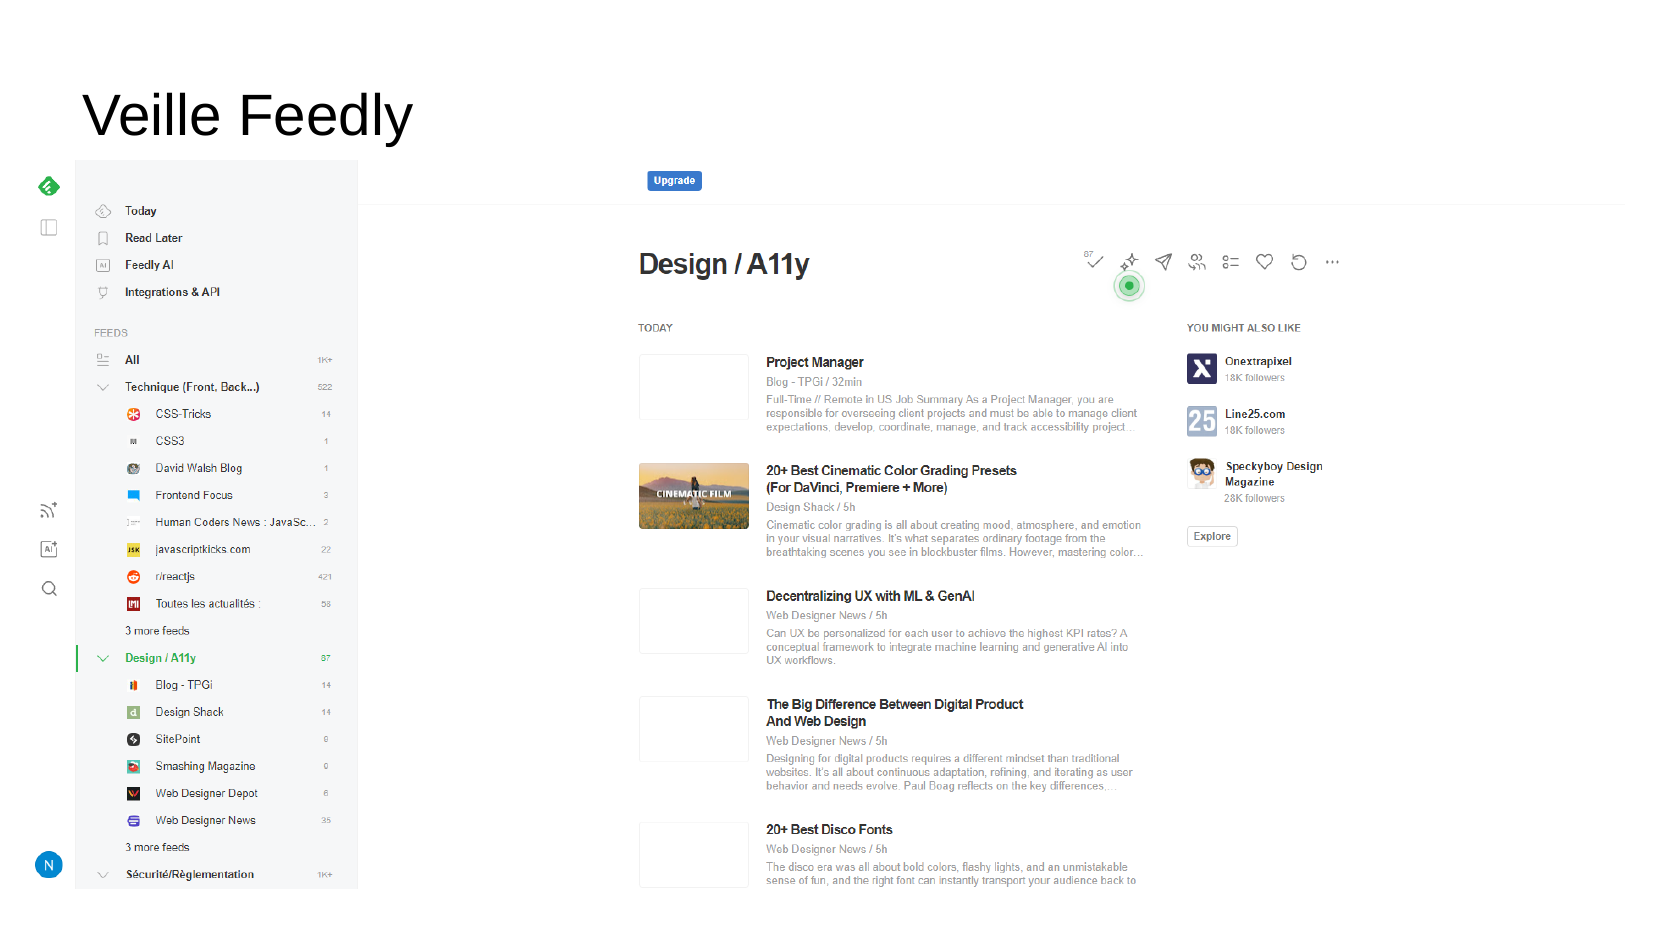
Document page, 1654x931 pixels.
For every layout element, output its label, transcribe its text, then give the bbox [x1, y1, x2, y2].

title Veille Feedly [82, 37, 1571, 160]
picture [29, 160, 1625, 889]
